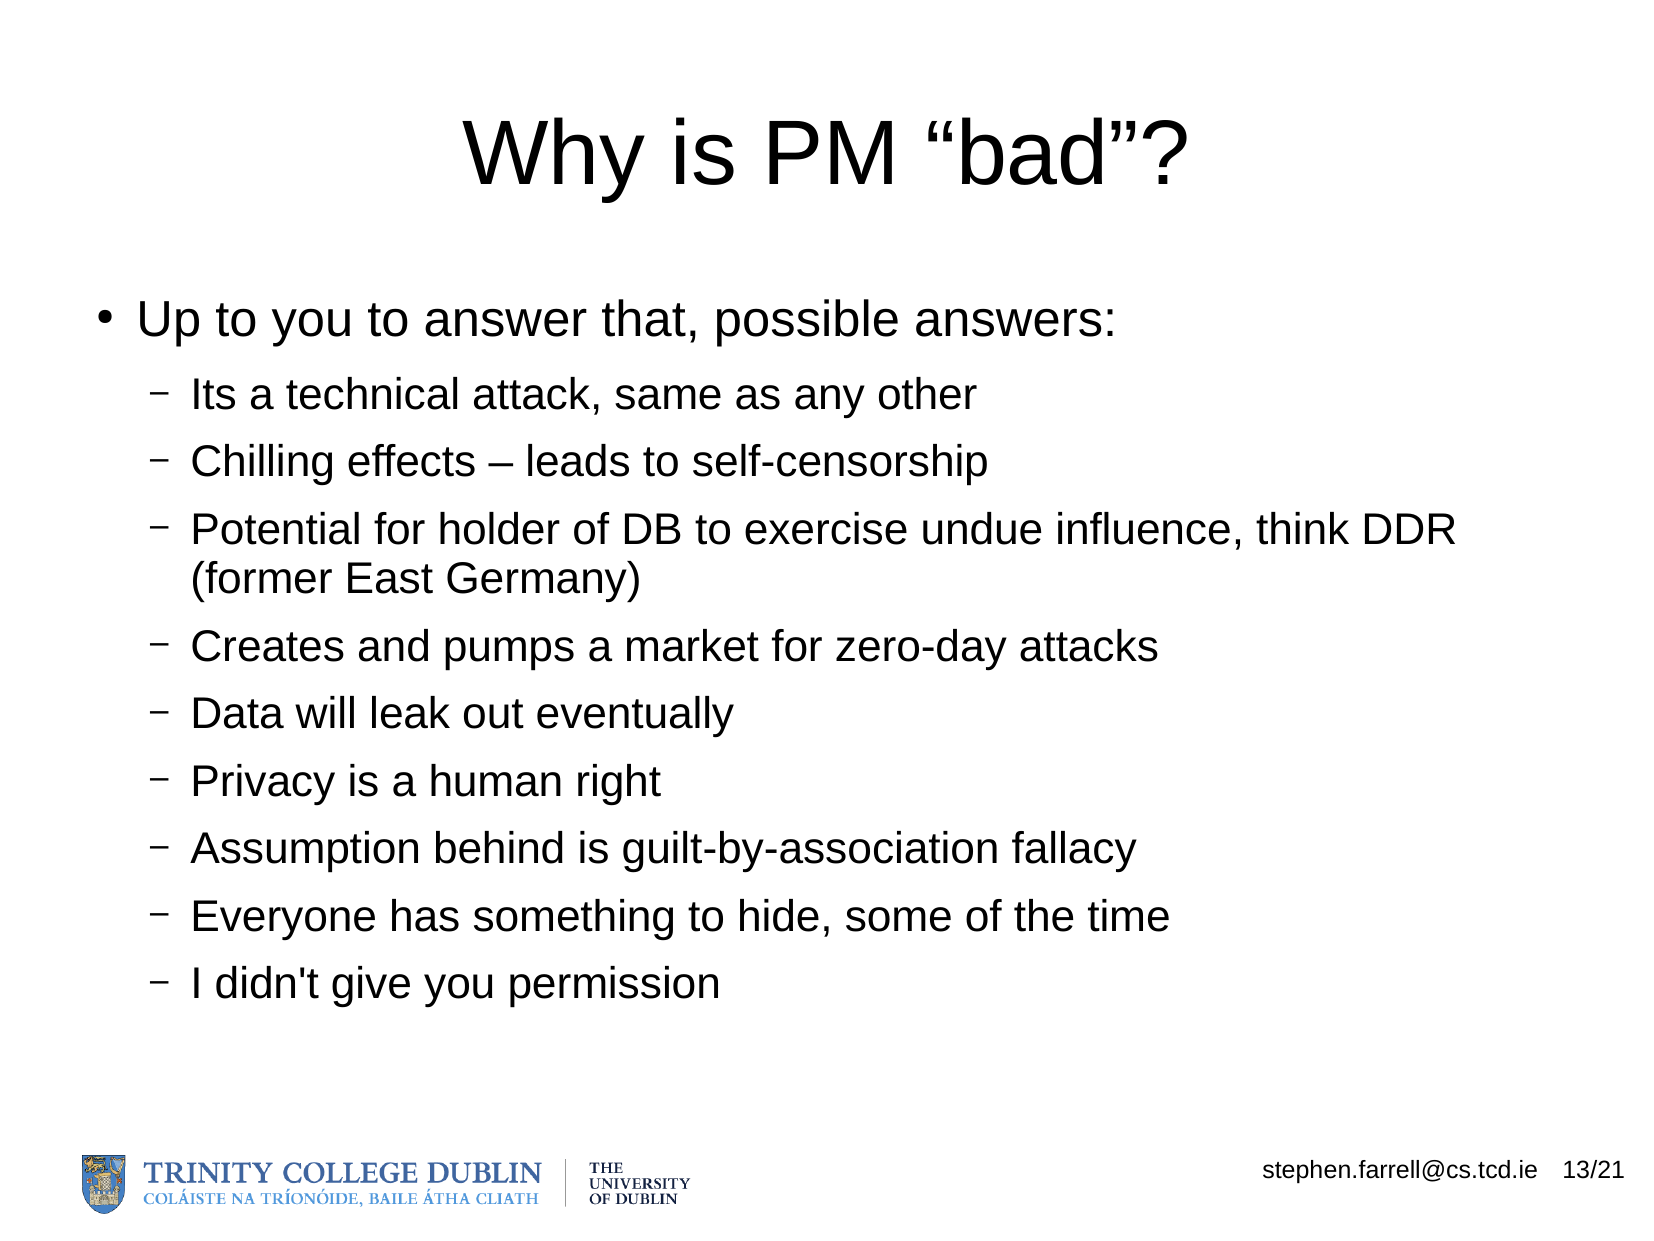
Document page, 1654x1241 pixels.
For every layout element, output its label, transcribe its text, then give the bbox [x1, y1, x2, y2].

picture [82, 1155, 694, 1214]
list Up to you to answer that, possible answers: Its a technical attack, same as any other Chilling effects – leads to self-censorship Potential for holder of DB to exercise undue influence, think DDR (former East Germany) Creates and pumps a market for zero-day attacks Data will leak out eventually Privacy is a human right Assumption behind is guilt-by-association fallacy Everyone has something to hide, some of the time I didn't give you permission [82, 290, 1571, 1010]
title Why is PM “bad”? [82, 49, 1571, 257]
